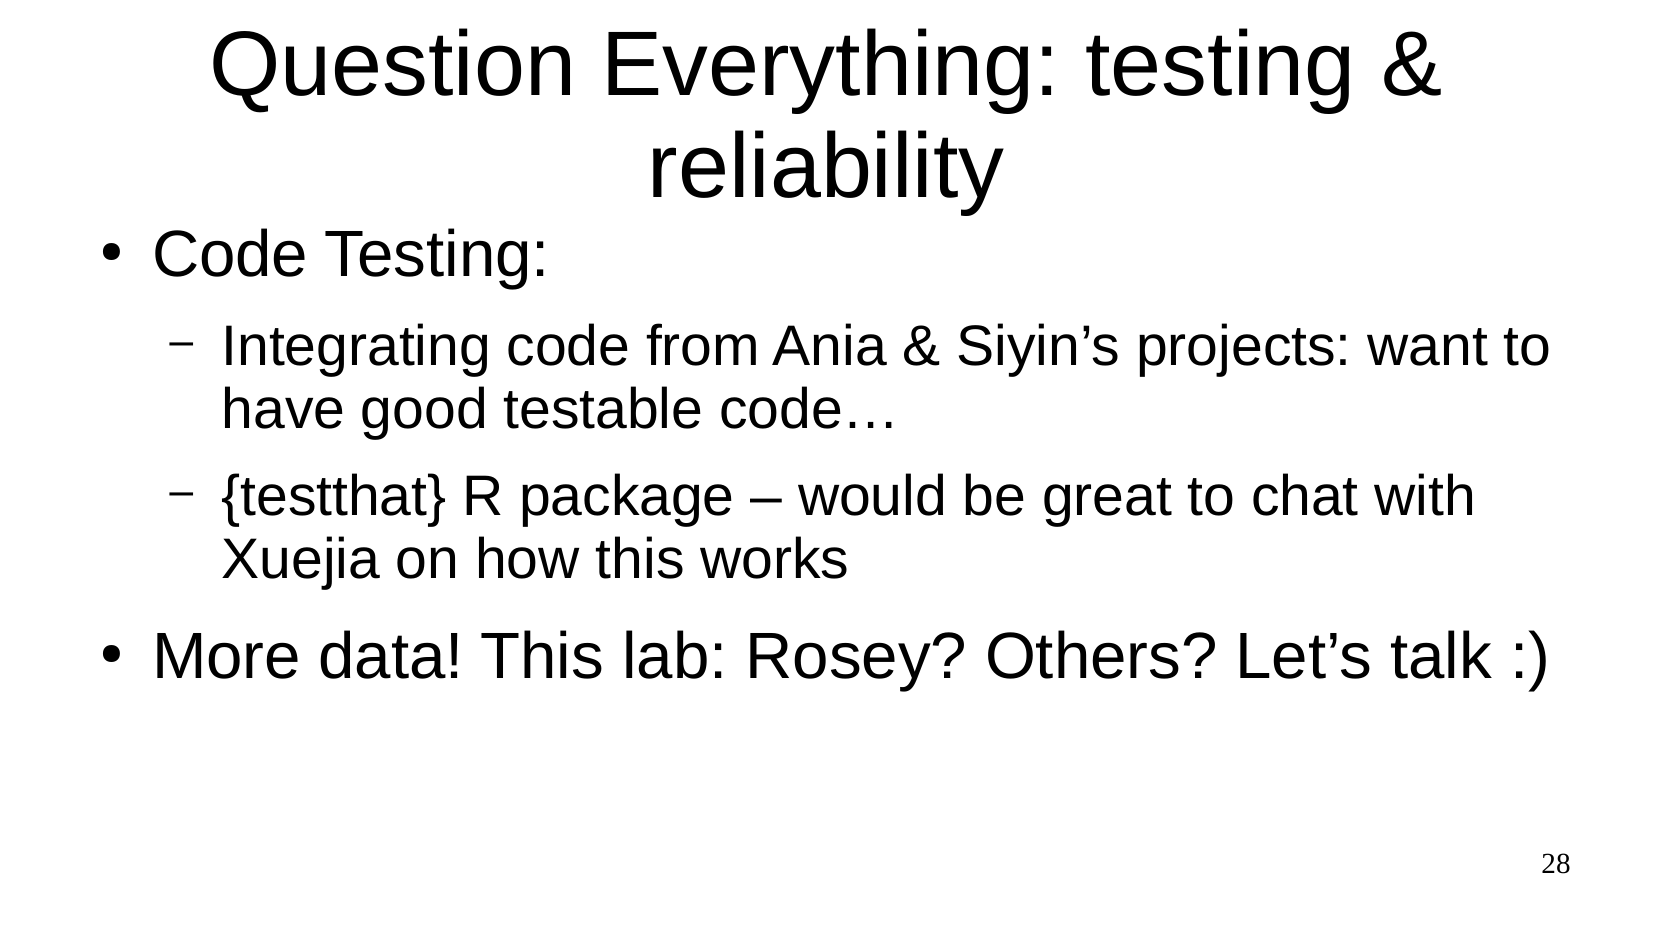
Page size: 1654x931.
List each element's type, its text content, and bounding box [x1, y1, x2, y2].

list Code Testing: Integrating code from Ania & Siyin’s projects: want to have good testable code… {testthat} R package – would be great to chat with Xuejia on how this works More data! This lab: Rosey? Others? Let’s talk :) [82, 217, 1571, 758]
title Question Everything: testing & reliability [82, 12, 1571, 217]
